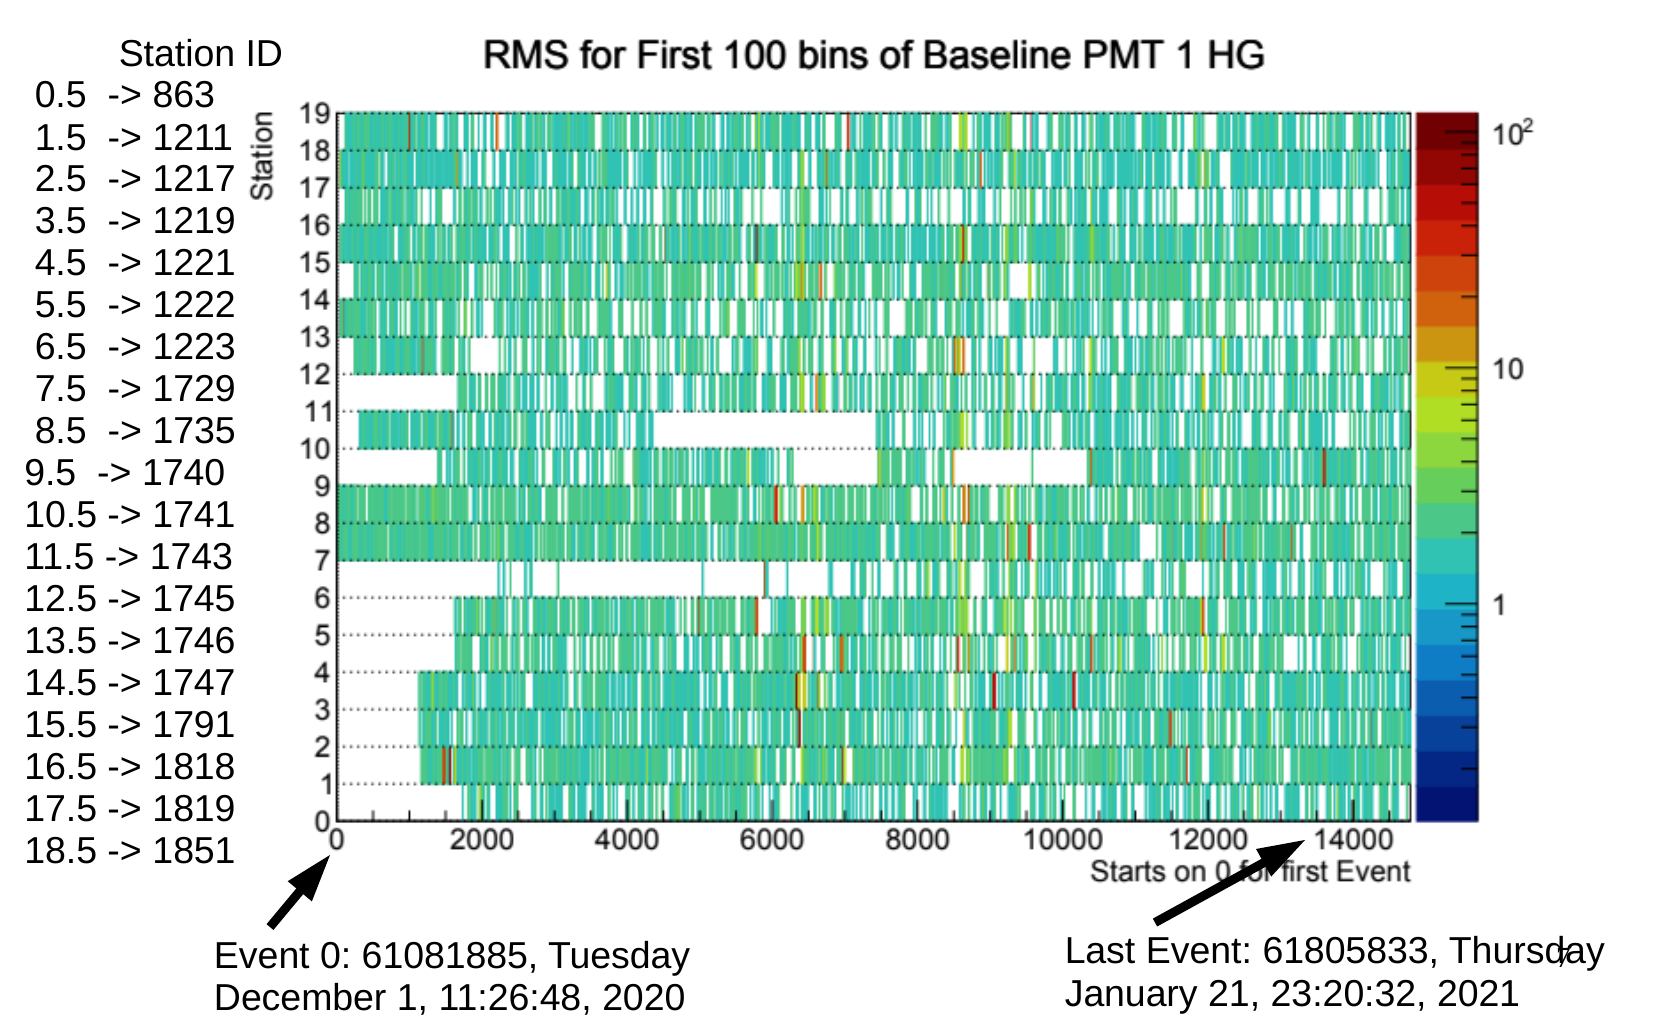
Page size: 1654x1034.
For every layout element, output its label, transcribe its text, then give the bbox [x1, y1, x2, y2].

text_box Last Event: 61805833, Thursday January 21, 23:20:32, 2021 [1050, 922, 1636, 1022]
picture [310, 26, 1545, 910]
text_box Station ID 0.5 -> 863 1.5 -> 1211 2.5 -> 1217 3.5 -> 1219 4.5 -> 1221 5.5 -> 1222 6.5 -> 1223 7.5 -> 1729 8.5 -> 1735 9.5 -> 1740 10.5 -> 1741 11.5 -> 1743 12.5 -> 1745 13.5 -> 1746 14.5 -> 1747 15.5 -> 1791 16.5 -> 1818 17.5 -> 1819 18.5 -> 1851 [9, 24, 310, 922]
text_box Event 0: 61081885, Tuesday December 1, 11:26:48, 2020 [199, 927, 785, 1026]
